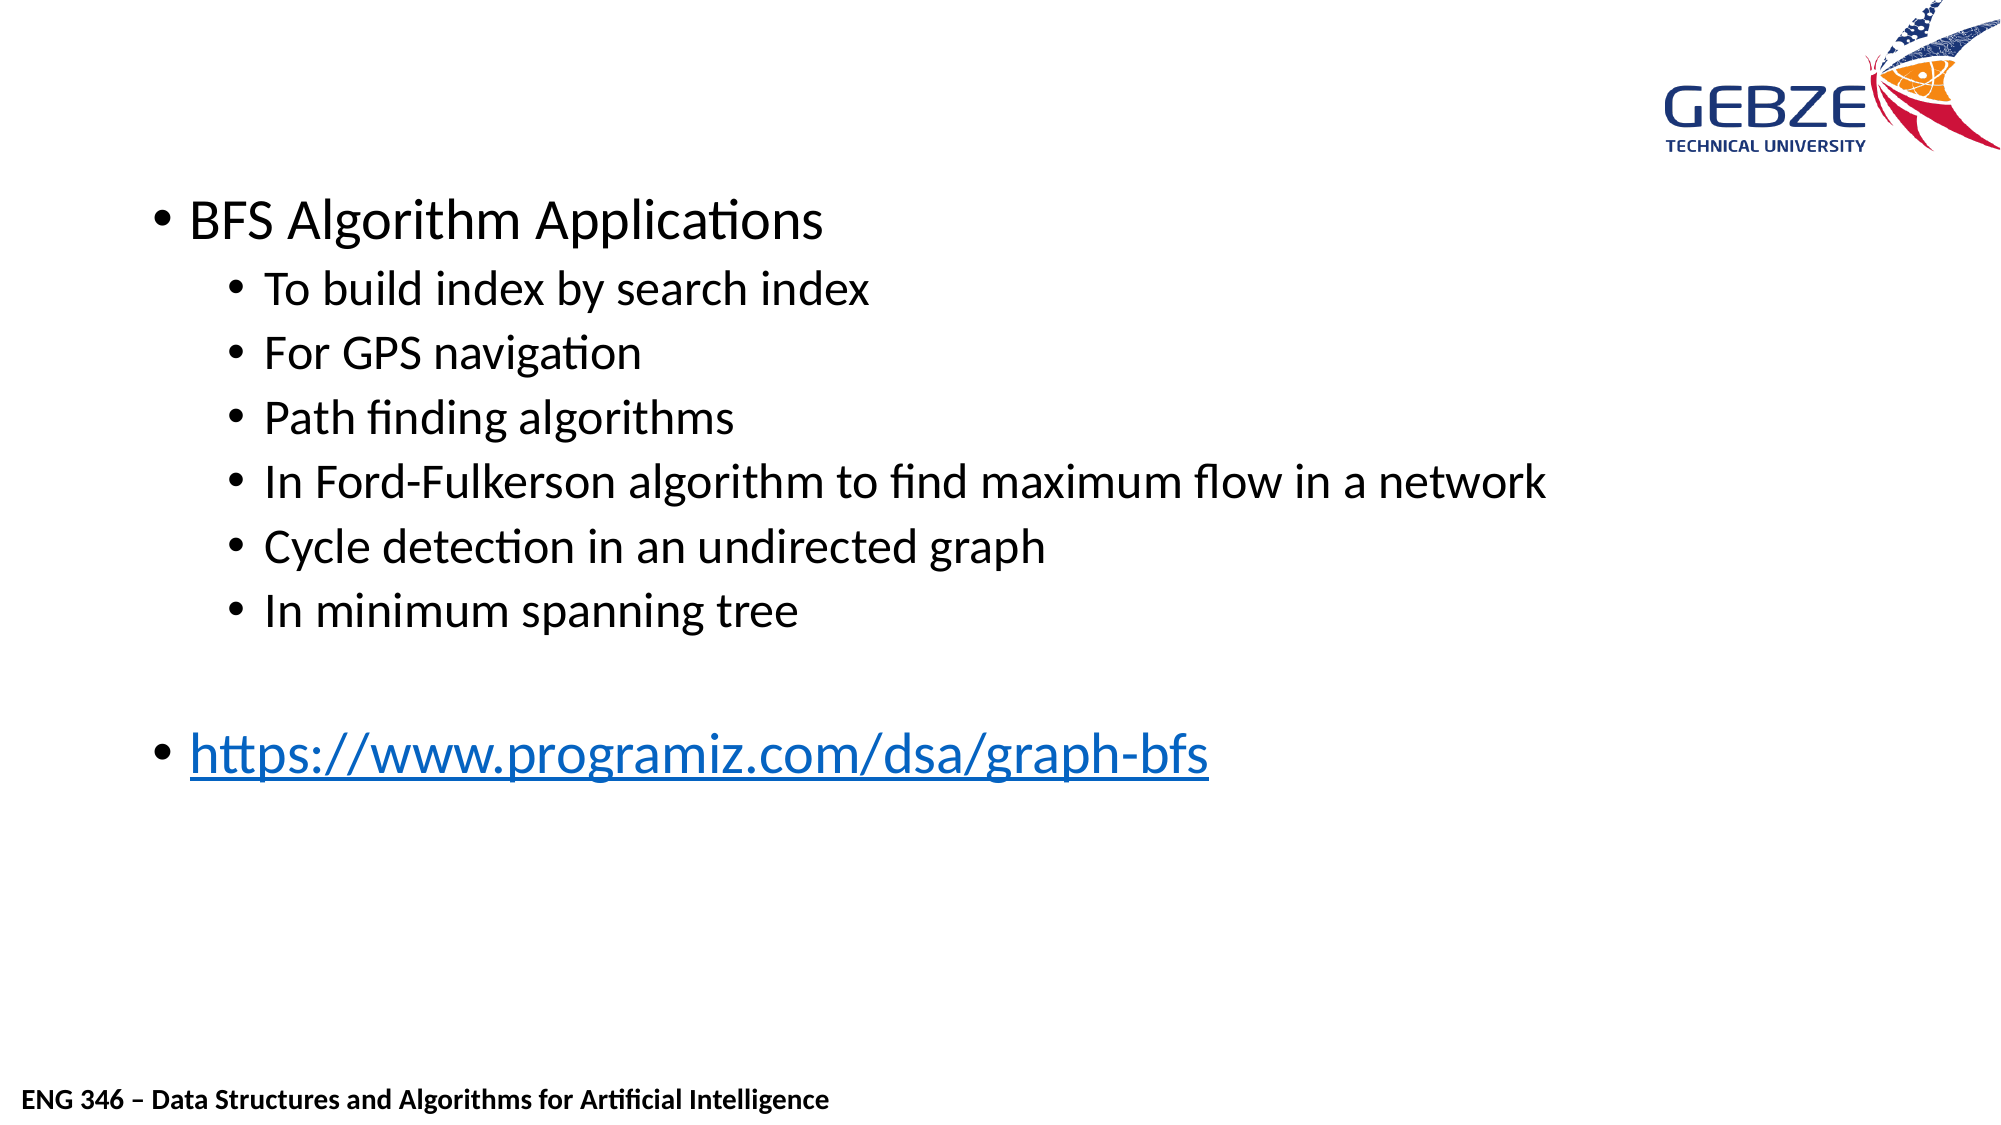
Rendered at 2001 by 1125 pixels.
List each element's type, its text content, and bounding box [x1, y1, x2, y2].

list BFS Algorithm Applications To build index by search index For GPS navigation Path finding algorithms In Ford-Fulkerson algorithm to find maximum flow in a network Cycle detection in an undirected graph In minimum spanning tree https://www.programiz.com/dsa/graph-bfs [137, 181, 1863, 1014]
picture [1665, 0, 2001, 152]
